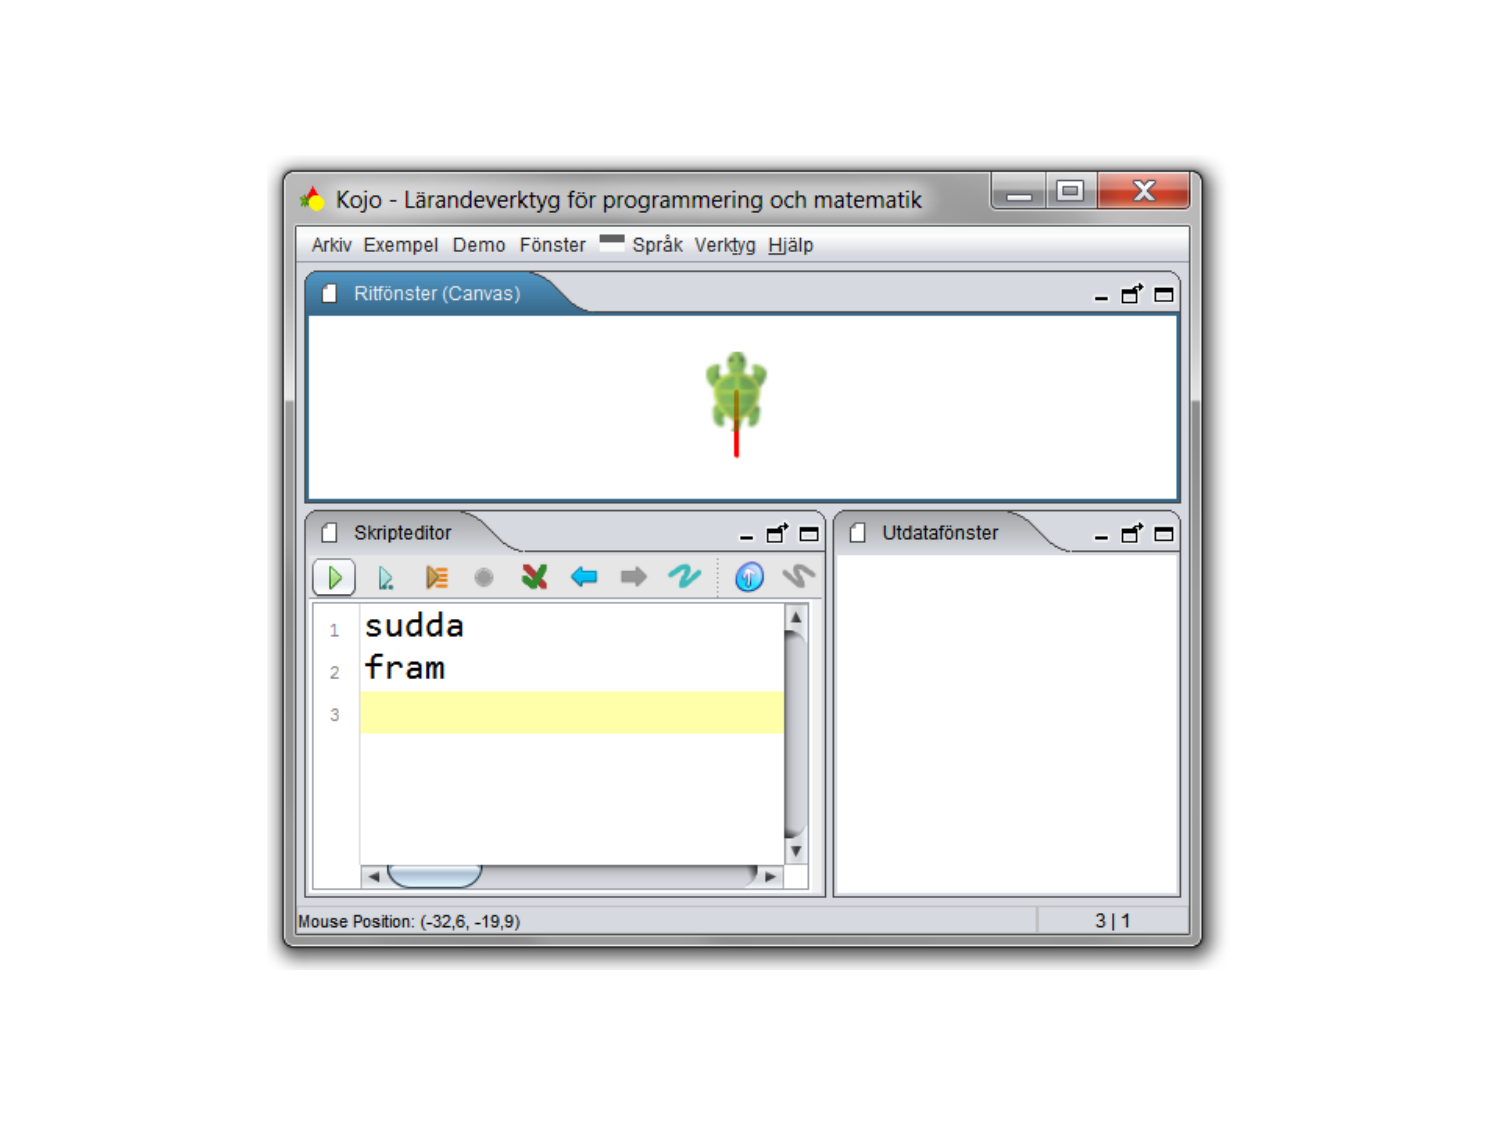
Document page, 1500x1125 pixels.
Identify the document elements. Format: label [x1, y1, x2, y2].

picture [267, 155, 1233, 970]
